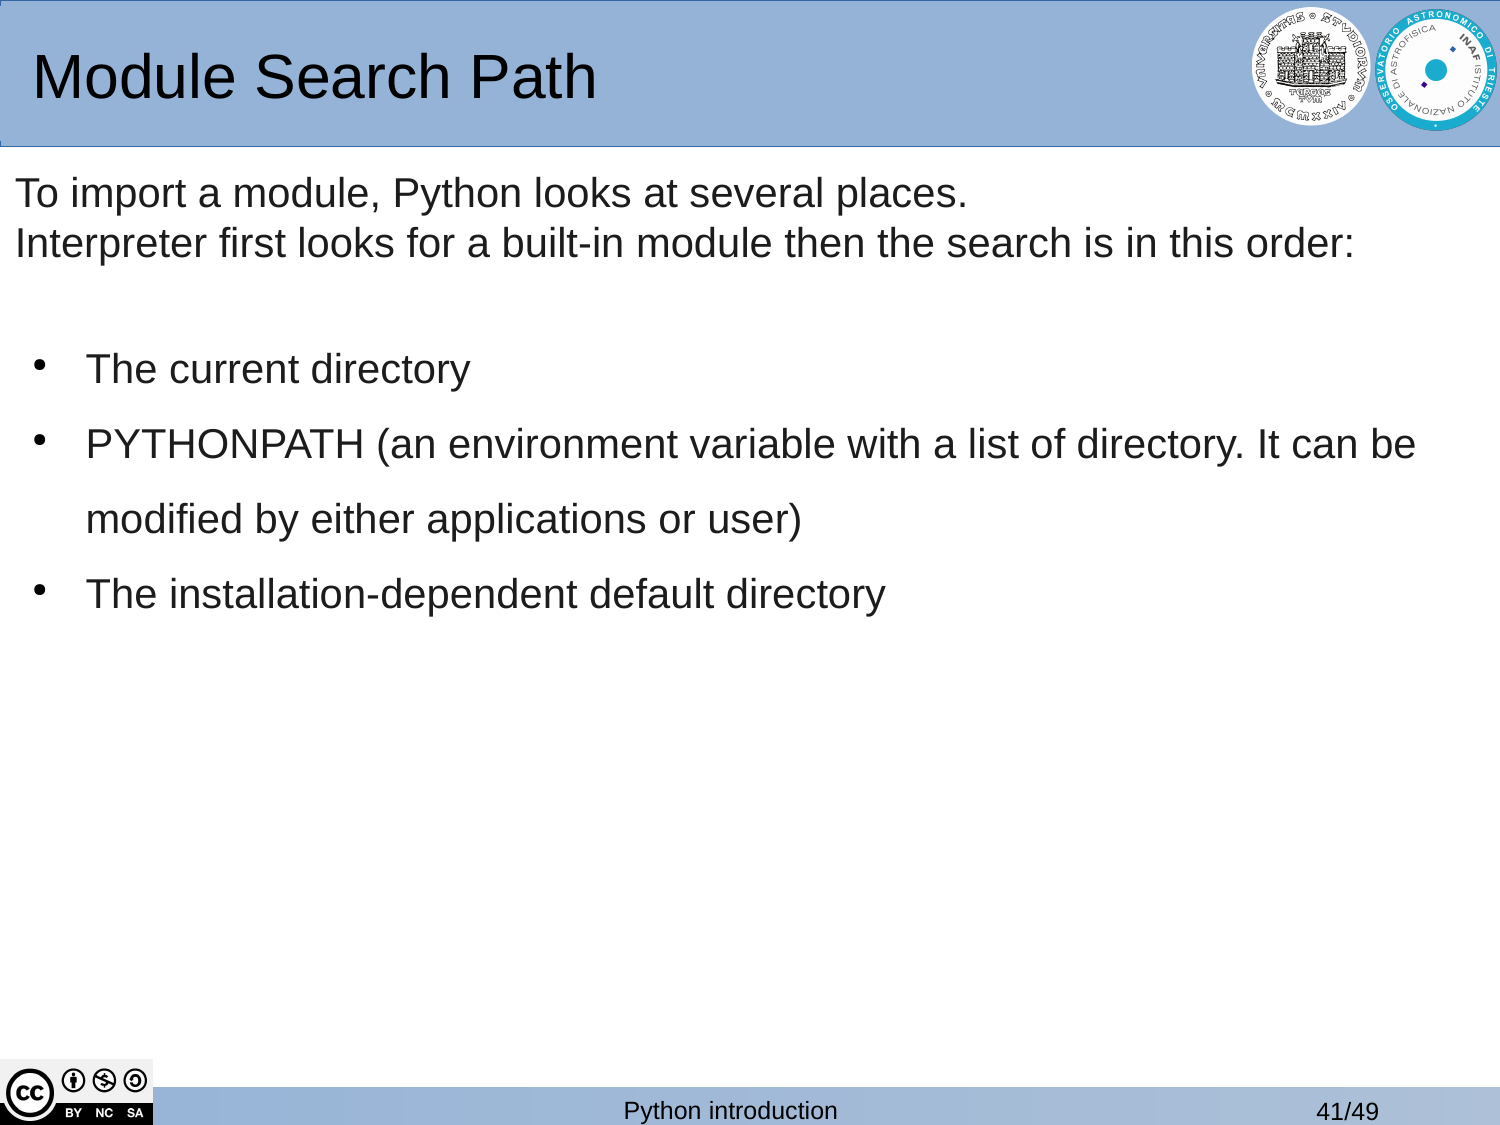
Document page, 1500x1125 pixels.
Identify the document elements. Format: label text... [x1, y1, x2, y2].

picture [1252, 0, 1500, 156]
list To import a module, Python looks at several places. Interpreter first looks for a built-in module then the search is in this order: The current directory PYTHONPATH (an environment variable with a list of directory. It can be modified by either applications or user) The installation-dependent default directory [0, 158, 1446, 1075]
picture [0, 1075, 153, 1125]
text_box Module Search Path [0, 5, 1243, 141]
